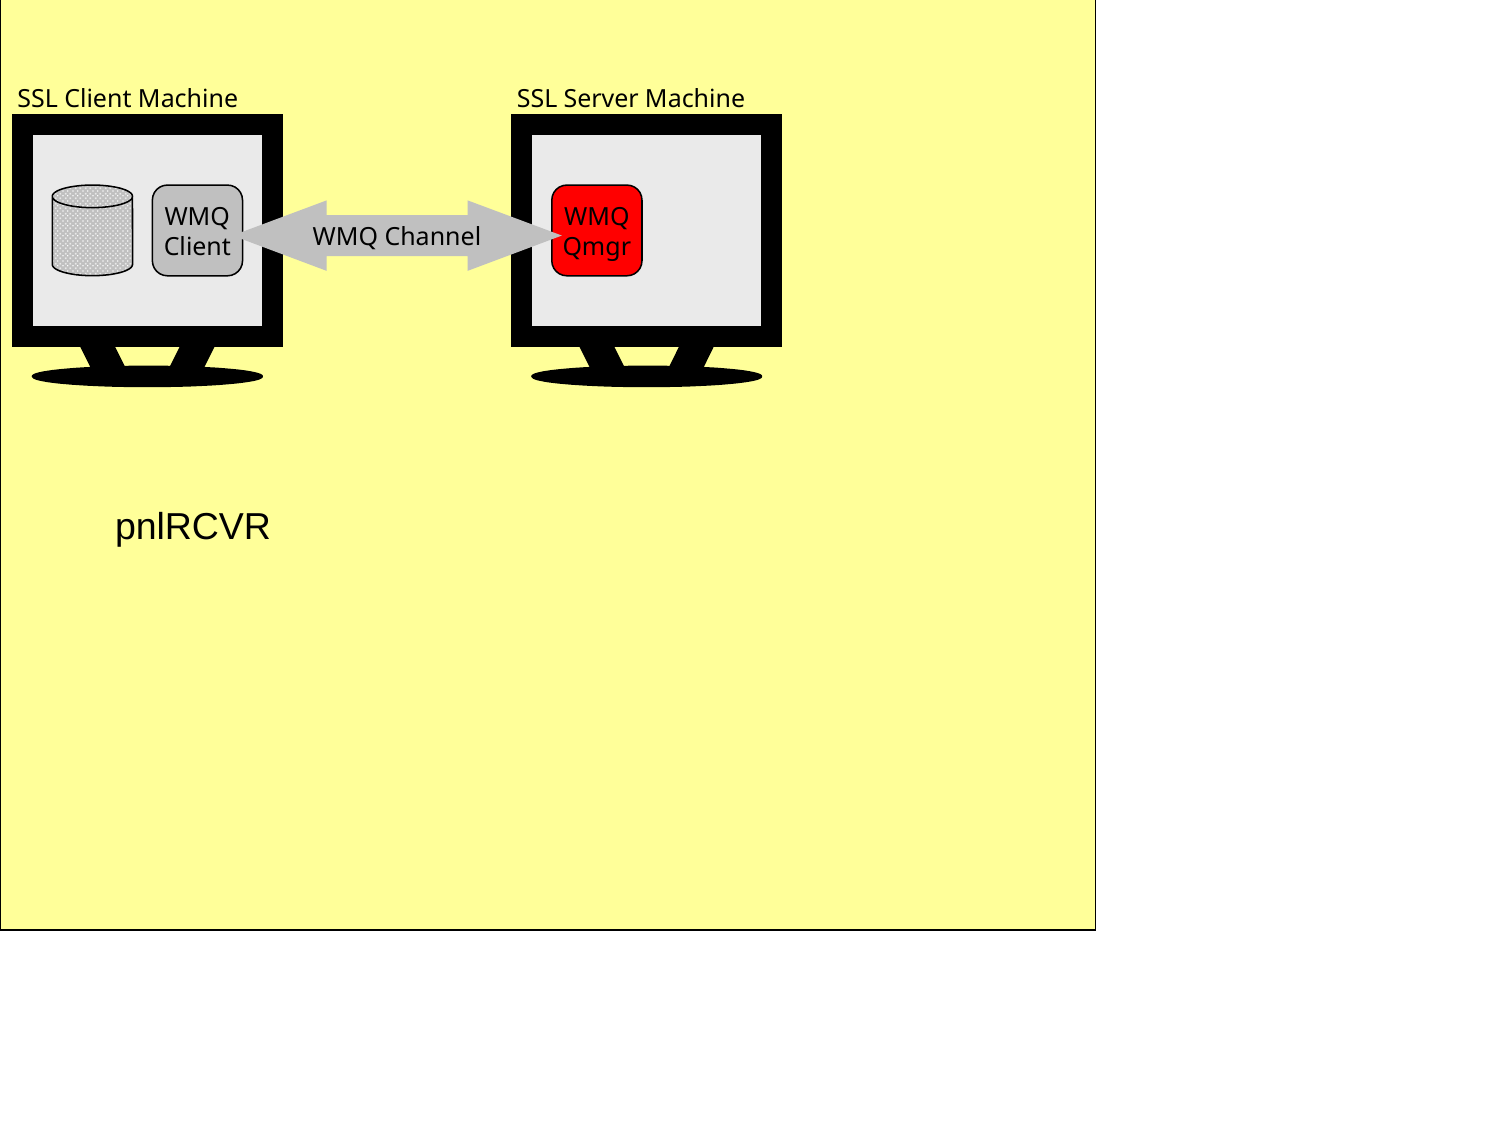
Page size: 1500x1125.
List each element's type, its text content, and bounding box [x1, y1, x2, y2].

text_box [0, 0, 1095, 930]
text_box WMQ Channel [262, 215, 533, 256]
text_box SSL Client Machine [2, 74, 333, 120]
text_box SSL Server Machine [501, 74, 832, 120]
text_box pnlRCVR [100, 494, 287, 600]
text_box WMQ Client [152, 185, 243, 276]
text_box WMQ Qmgr [551, 185, 642, 276]
